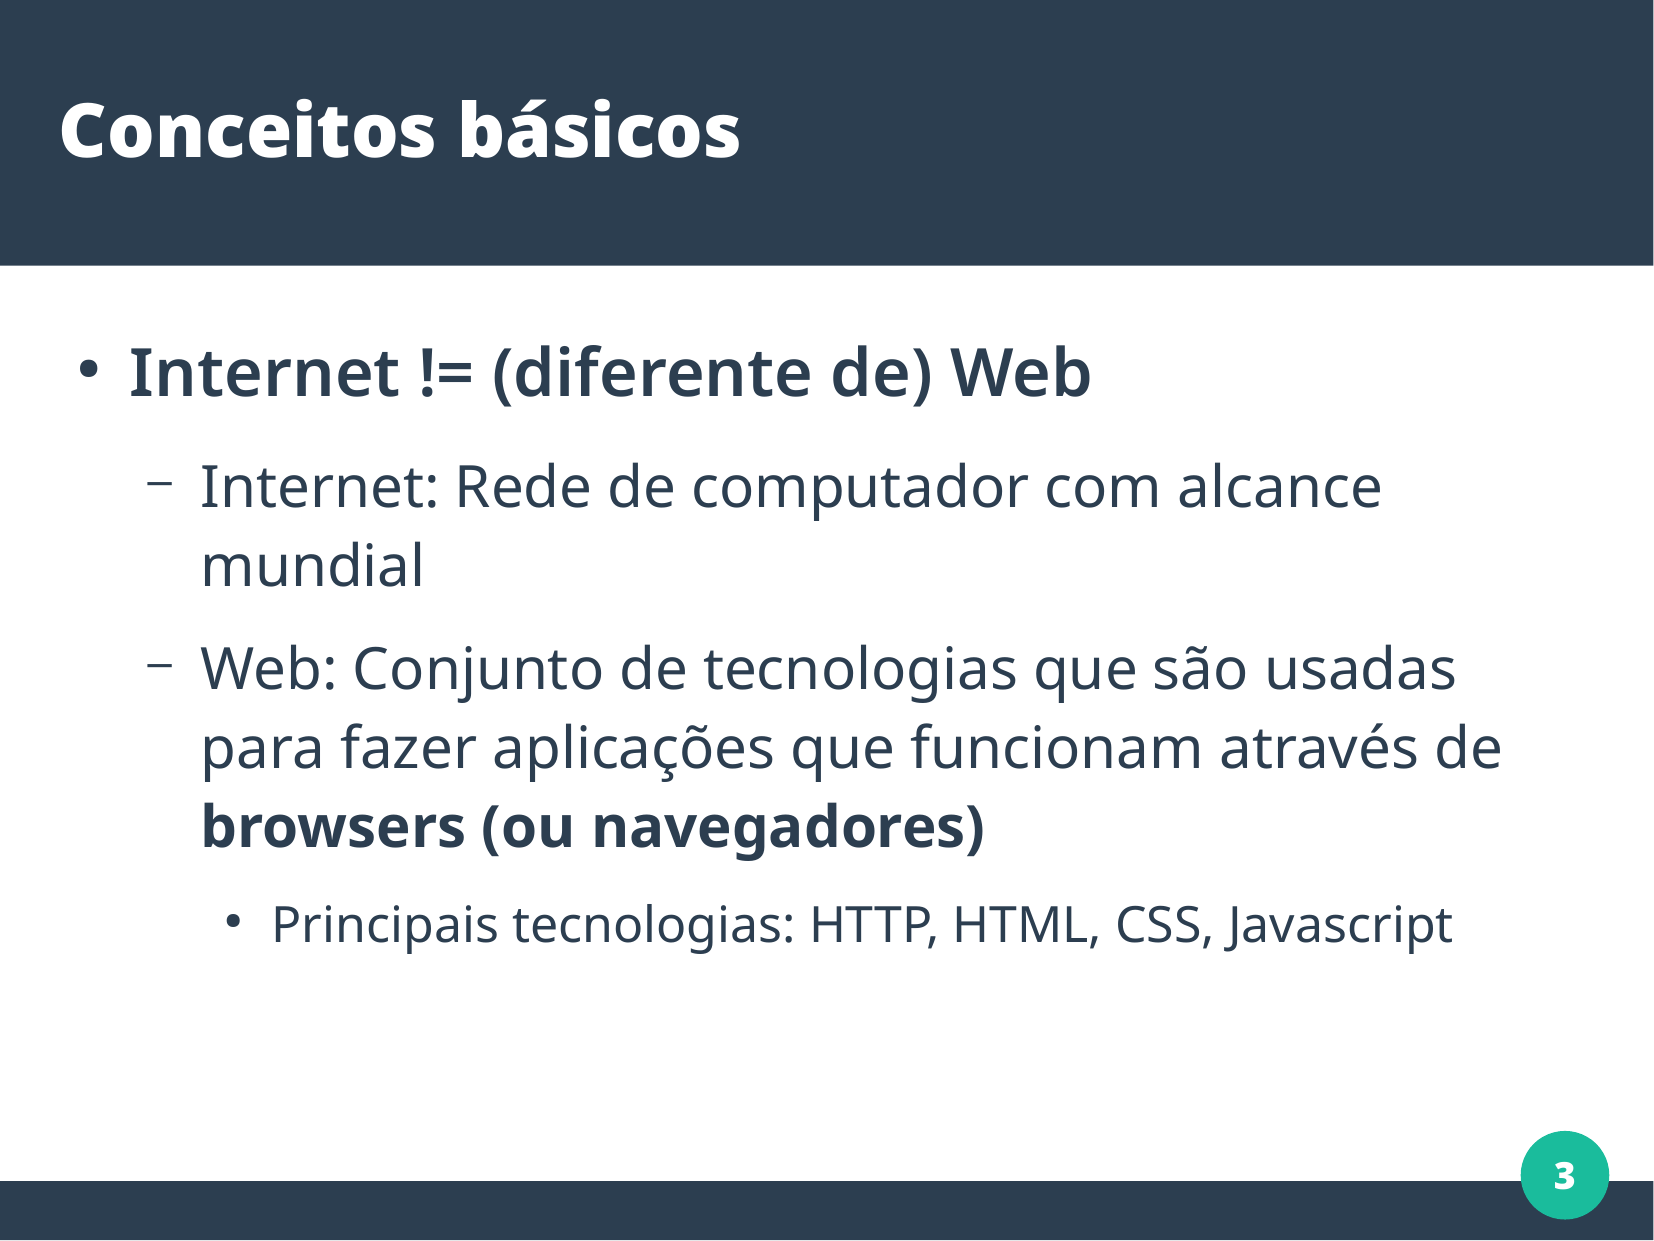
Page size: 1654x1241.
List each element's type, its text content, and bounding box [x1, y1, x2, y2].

title Conceitos básicos [59, 49, 1595, 207]
list Internet != (diferente de) Web Internet: Rede de computador com alcance mundial Web: Conjunto de tecnologias que são usadas para fazer aplicações que funcionam através de browsers (ou navegadores) Principais tecnologias: HTTP, HTML, CSS, Javascript [59, 324, 1595, 1152]
